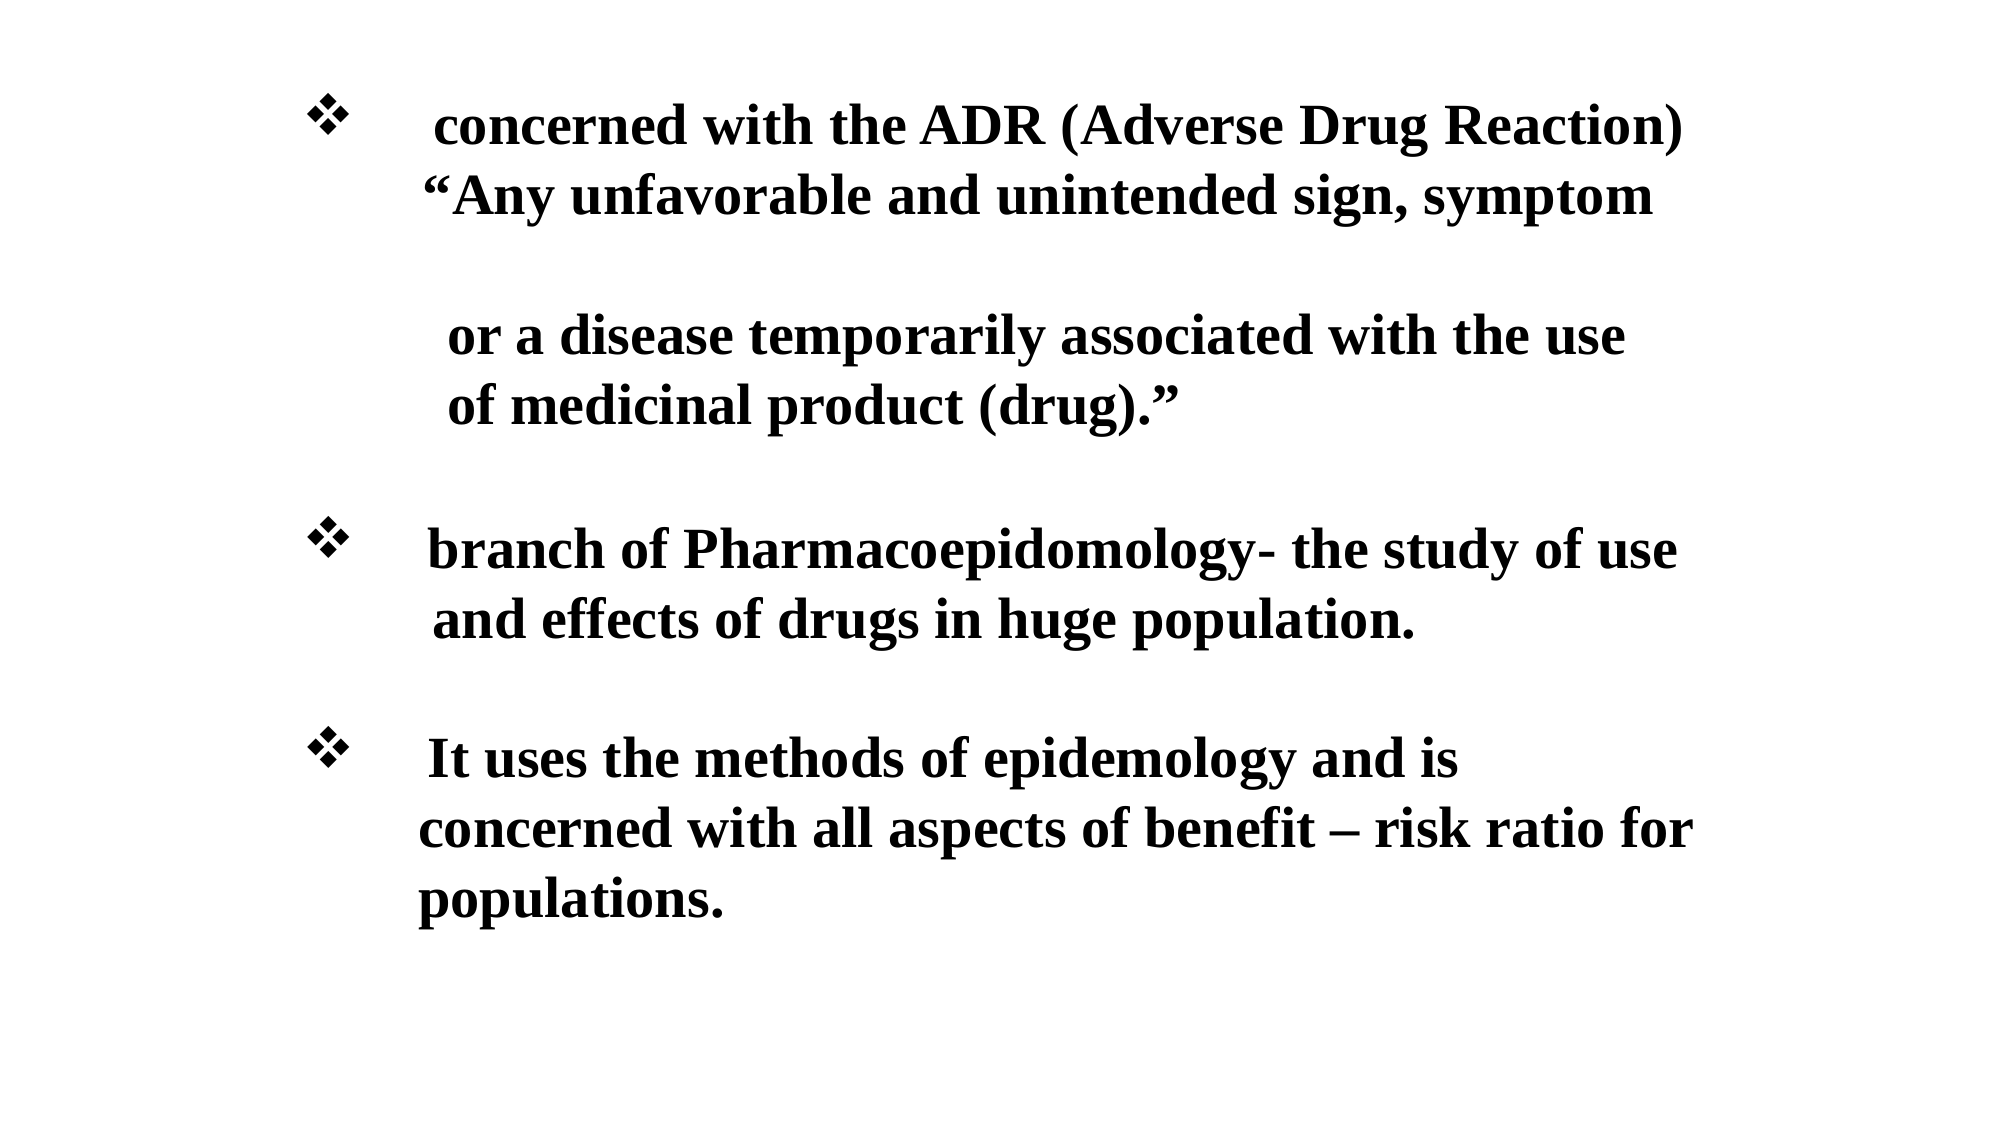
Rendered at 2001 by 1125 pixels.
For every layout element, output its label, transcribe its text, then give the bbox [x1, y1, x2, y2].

text_box concerned with the ADR (Adverse Drug Reaction) “Any unfavorable and unintended sign, symptom or a disease temporarily associated with the use of medicinal product (drug).” [287, 78, 1700, 444]
text_box branch of Pharmacoepidomology- the study of use and effects of drugs in huge population. It uses the methods of epidemology and is concerned with all aspects of benefit – risk ratio for populations. [287, 502, 1750, 937]
